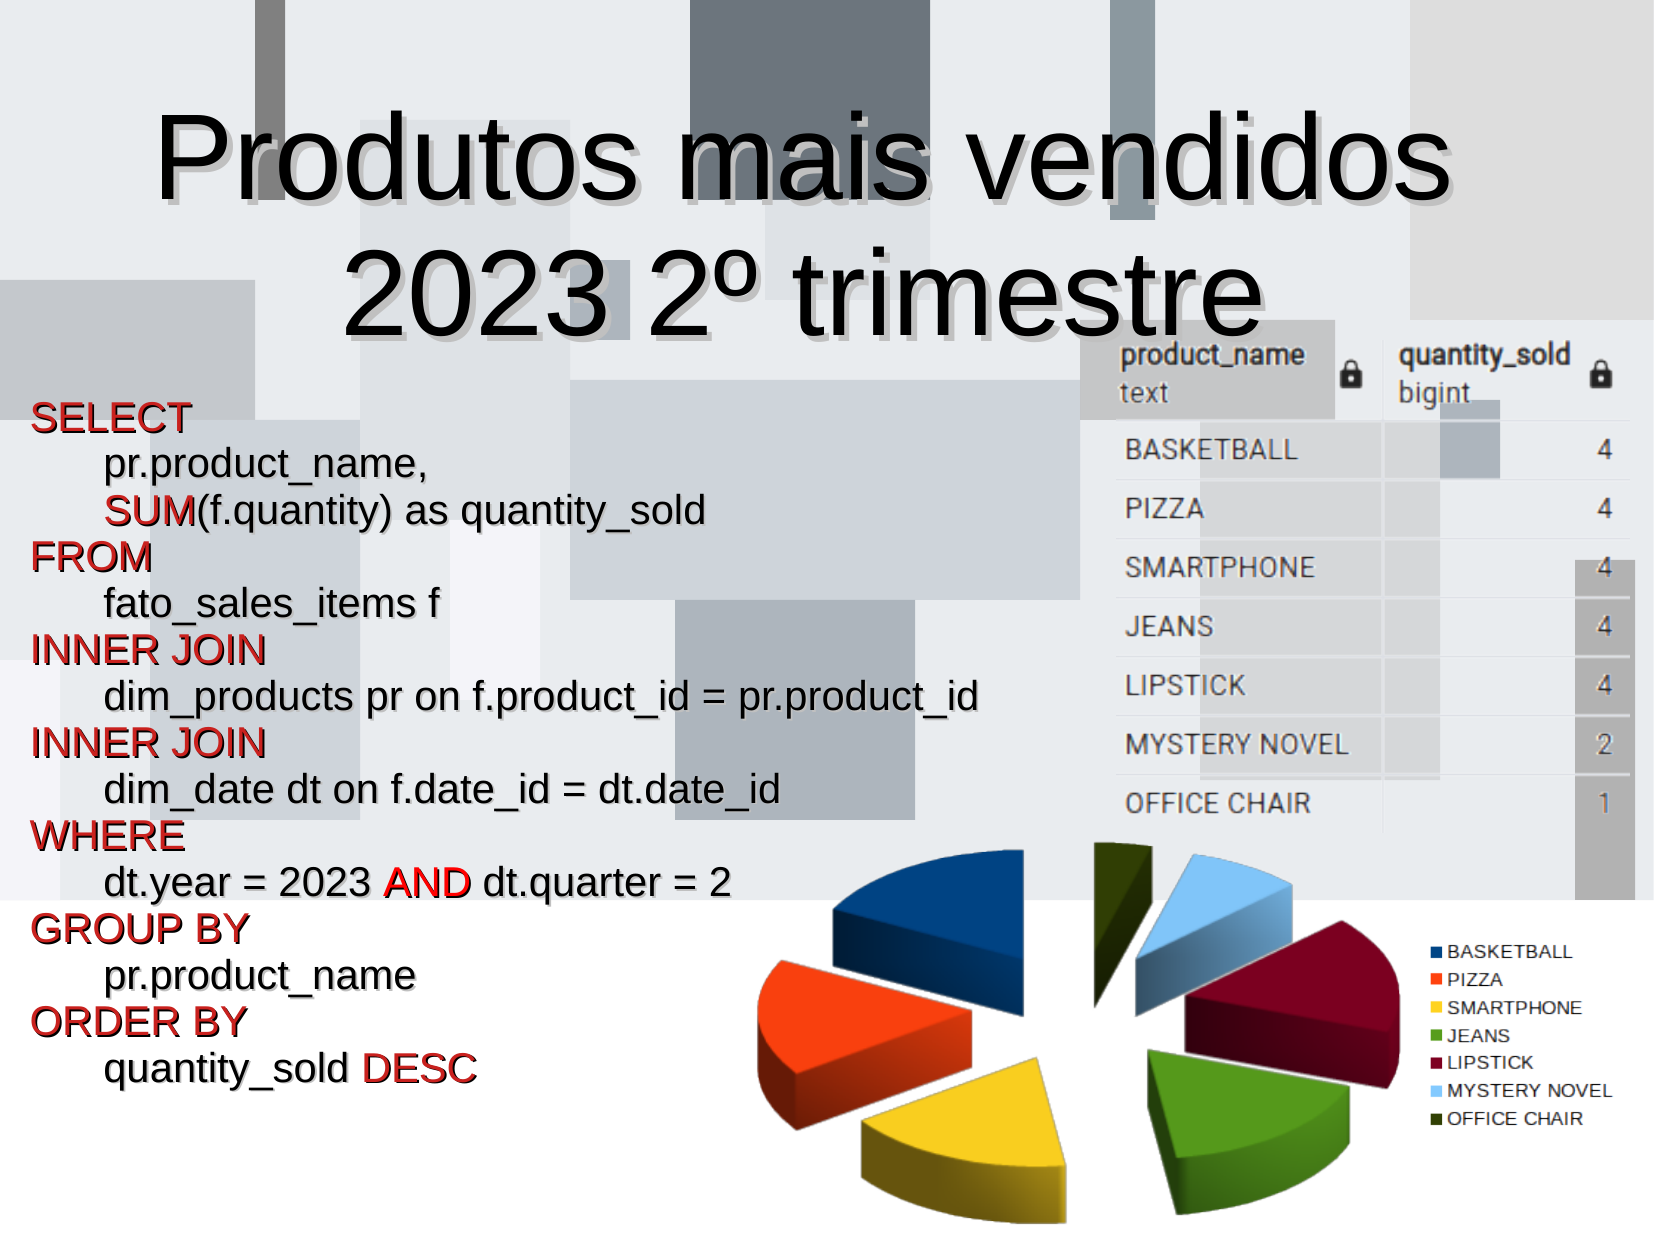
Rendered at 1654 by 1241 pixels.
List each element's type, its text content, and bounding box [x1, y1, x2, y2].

picture [738, 340, 1633, 1241]
title Produtos mais vendidos 2023 2º trimestre [59, 88, 1548, 363]
subtitle SELECT pr.product_name, SUM(f.quantity) as quantity_sold FROM fato_sales_items f INNER JOIN dim_products pr on f.product_id = pr.product_id INNER JOIN dim_date dt on f.date_id = dt.date_id WHERE dt.year = 2023 AND dt.quarter = 2 GROUP BY pr.product_name ORDER BY quantity_sold DESC [29, 393, 1004, 1113]
